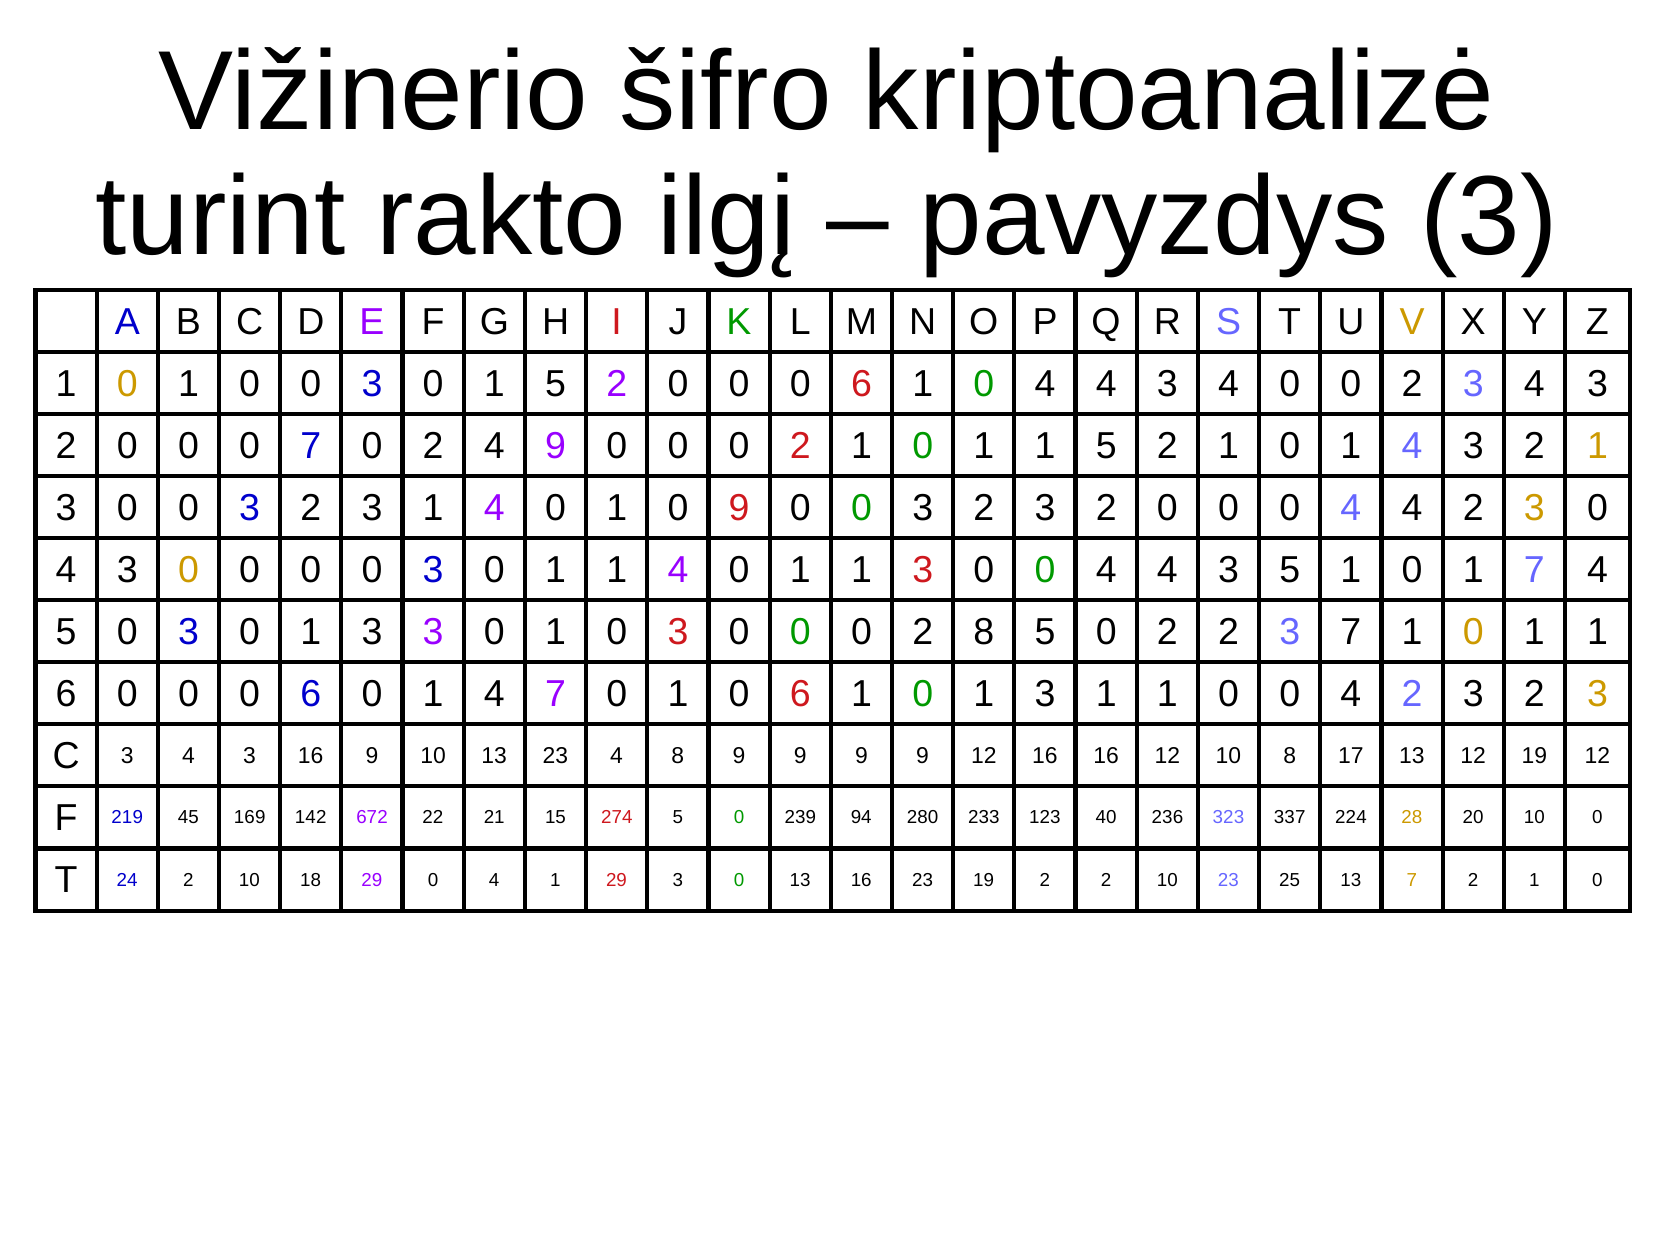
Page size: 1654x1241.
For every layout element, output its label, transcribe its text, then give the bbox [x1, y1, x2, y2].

table_cell 0 [343, 416, 400, 474]
table_cell 0 [527, 478, 584, 536]
table_cell 2 [1445, 851, 1502, 909]
table_cell 23 [1200, 851, 1257, 909]
table_cell 13 [772, 851, 829, 909]
table_cell 3 [160, 602, 217, 660]
table_cell 6 [282, 664, 339, 722]
table_cell 142 [282, 788, 339, 846]
table_cell 0 [772, 602, 829, 660]
table_header G [466, 292, 523, 350]
table_header P [1016, 292, 1073, 350]
table_cell 21 [466, 788, 523, 846]
table_header Y [1506, 292, 1563, 350]
table_cell 274 [588, 788, 645, 846]
table_cell 1 [1384, 602, 1441, 660]
table_cell 7 [1506, 540, 1563, 598]
table_cell 3 [343, 478, 400, 536]
table_cell 2 [38, 416, 95, 474]
table_cell 6 [772, 664, 829, 722]
table_cell 1 [588, 540, 645, 598]
table_cell 672 [343, 788, 400, 846]
table_cell 0 [405, 851, 462, 909]
table_cell 10 [1506, 788, 1563, 846]
table_cell 1 [466, 354, 523, 412]
table_cell 0 [649, 354, 706, 412]
table_cell 0 [99, 478, 156, 536]
table_cell 0 [772, 478, 829, 536]
table_cell 12 [955, 726, 1012, 784]
table_cell 0 [160, 664, 217, 722]
table_cell 0 [1261, 664, 1318, 722]
table_cell 12 [1567, 726, 1628, 784]
table_cell 1 [772, 540, 829, 598]
table_cell 1 [1506, 602, 1563, 660]
table_cell 0 [1016, 540, 1073, 598]
table_cell 0 [221, 354, 278, 412]
table_cell 0 [160, 540, 217, 598]
table_cell 3 [405, 540, 462, 598]
table_cell 0 [1567, 851, 1628, 909]
table_header O [955, 292, 1012, 350]
table_header U [1322, 292, 1379, 350]
table_cell 3 [99, 540, 156, 598]
table_cell 1 [833, 416, 890, 474]
table_cell 7 [282, 416, 339, 474]
table_cell 0 [1567, 478, 1628, 536]
table_cell 0 [1139, 478, 1196, 536]
table_cell 1 [833, 540, 890, 598]
table_cell 3 [221, 726, 278, 784]
table_cell 0 [466, 540, 523, 598]
table_cell 1 [1445, 540, 1502, 598]
table_cell 1 [405, 664, 462, 722]
table_header X [1445, 292, 1502, 350]
table_cell 45 [160, 788, 217, 846]
title Vižinerio šifro kriptoanalizė turint rakto ilgį – pavyzdys (3) [82, 27, 1571, 279]
table_cell 0 [1322, 354, 1379, 412]
table_cell 4 [1384, 416, 1441, 474]
table_cell 280 [894, 788, 951, 846]
table_cell 2 [772, 416, 829, 474]
table_cell 0 [711, 540, 768, 598]
table_header Q [1078, 292, 1135, 350]
table_cell 2 [160, 851, 217, 909]
table_cell 1 [1567, 602, 1628, 660]
table_header T [1261, 292, 1318, 350]
table_cell 0 [1567, 788, 1628, 846]
table_cell 8 [955, 602, 1012, 660]
table_cell T [38, 851, 95, 909]
table_cell 9 [894, 726, 951, 784]
table_cell 4 [1200, 354, 1257, 412]
table_cell 0 [1200, 664, 1257, 722]
table_cell 3 [894, 478, 951, 536]
table_cell 0 [1200, 478, 1257, 536]
table_cell 0 [282, 354, 339, 412]
table_cell 1 [1506, 851, 1563, 909]
table_cell 23 [527, 726, 584, 784]
table_cell 4 [1506, 354, 1563, 412]
table_cell 0 [343, 540, 400, 598]
table_header S [1200, 292, 1257, 350]
table_cell 19 [1506, 726, 1563, 784]
table_cell 3 [649, 851, 706, 909]
table_cell 2 [588, 354, 645, 412]
table_cell 6 [833, 354, 890, 412]
table_header R [1139, 292, 1196, 350]
table_cell 0 [99, 354, 156, 412]
table_cell 1 [405, 478, 462, 536]
table_cell 29 [588, 851, 645, 909]
table_cell 0 [1445, 602, 1502, 660]
table_cell 3 [1445, 416, 1502, 474]
table_cell 3 [1506, 478, 1563, 536]
table_header Z [1567, 292, 1628, 350]
table_cell 4 [588, 726, 645, 784]
table_cell 337 [1261, 788, 1318, 846]
table_cell 40 [1078, 788, 1135, 846]
table_cell 0 [588, 664, 645, 722]
table_cell 1 [1322, 540, 1379, 598]
table_cell 219 [99, 788, 156, 846]
table_cell 3 [343, 602, 400, 660]
table_cell 13 [1384, 726, 1441, 784]
table_cell 4 [466, 851, 523, 909]
table_header D [282, 292, 339, 350]
table_cell 3 [1016, 478, 1073, 536]
table_cell 10 [1139, 851, 1196, 909]
table_cell 5 [527, 354, 584, 412]
table_cell 2 [1506, 416, 1563, 474]
table_cell 0 [649, 478, 706, 536]
table_cell 0 [99, 602, 156, 660]
table_cell 0 [649, 416, 706, 474]
table_cell 0 [160, 478, 217, 536]
table_cell 0 [711, 602, 768, 660]
table_cell 0 [221, 602, 278, 660]
table_cell 0 [1261, 478, 1318, 536]
table_cell 25 [1261, 851, 1318, 909]
table_cell 0 [1078, 602, 1135, 660]
table_cell 1 [955, 416, 1012, 474]
table_cell 4 [1384, 478, 1441, 536]
table_header N [894, 292, 951, 350]
table_cell 0 [1261, 354, 1318, 412]
table_cell 0 [833, 478, 890, 536]
table_cell 9 [343, 726, 400, 784]
table_cell 0 [588, 416, 645, 474]
table_cell 4 [160, 726, 217, 784]
table_cell 0 [160, 416, 217, 474]
table_cell 4 [1078, 354, 1135, 412]
table_cell 3 [1445, 354, 1502, 412]
table_cell 0 [405, 354, 462, 412]
table_cell 233 [955, 788, 1012, 846]
table_cell 1 [955, 664, 1012, 722]
table_cell 10 [1200, 726, 1257, 784]
table_cell 12 [1139, 726, 1196, 784]
table_cell 3 [1016, 664, 1073, 722]
table_cell 0 [99, 416, 156, 474]
table_cell 9 [527, 416, 584, 474]
table_cell 0 [221, 416, 278, 474]
table_cell 9 [833, 726, 890, 784]
table_cell 123 [1016, 788, 1073, 846]
table_cell 1 [527, 540, 584, 598]
table_cell 0 [221, 664, 278, 722]
table_cell 3 [1567, 664, 1628, 722]
table_header A [99, 292, 156, 350]
table_cell 3 [1567, 354, 1628, 412]
table_cell 7 [1384, 851, 1441, 909]
table_cell 2 [1139, 416, 1196, 474]
table_cell 0 [894, 664, 951, 722]
table_cell 23 [894, 851, 951, 909]
table_cell 3 [1200, 540, 1257, 598]
table_cell 29 [343, 851, 400, 909]
table_cell 2 [405, 416, 462, 474]
table_cell 0 [1384, 540, 1441, 598]
table_cell 3 [343, 354, 400, 412]
table_cell 13 [466, 726, 523, 784]
table_cell 5 [1261, 540, 1318, 598]
table_cell 9 [772, 726, 829, 784]
table_cell 0 [711, 354, 768, 412]
table_cell 17 [1322, 726, 1379, 784]
table_cell 4 [1322, 478, 1379, 536]
table_cell 16 [1016, 726, 1073, 784]
table_header J [649, 292, 706, 350]
table_cell 224 [1322, 788, 1379, 846]
table_header [38, 292, 95, 350]
table_cell 2 [894, 602, 951, 660]
table_cell 9 [711, 478, 768, 536]
table_cell 3 [1445, 664, 1502, 722]
table_header M [833, 292, 890, 350]
table_cell 16 [833, 851, 890, 909]
table_cell 4 [466, 478, 523, 536]
table_cell 239 [772, 788, 829, 846]
table_cell 169 [221, 788, 278, 846]
table_cell 3 [221, 478, 278, 536]
table_cell 2 [1139, 602, 1196, 660]
table_cell 94 [833, 788, 890, 846]
table_cell 0 [711, 851, 768, 909]
table_cell 1 [1322, 416, 1379, 474]
table_cell 4 [38, 540, 95, 598]
table_cell 4 [1016, 354, 1073, 412]
table_cell 4 [1139, 540, 1196, 598]
table_cell 5 [38, 602, 95, 660]
table_cell 22 [405, 788, 462, 846]
table_cell C [38, 726, 95, 784]
table_cell 0 [99, 664, 156, 722]
table_cell 236 [1139, 788, 1196, 846]
table_cell 0 [711, 416, 768, 474]
table_cell 0 [711, 664, 768, 722]
table_cell 8 [649, 726, 706, 784]
table_cell 4 [466, 416, 523, 474]
table_cell 3 [1139, 354, 1196, 412]
table_cell 1 [894, 354, 951, 412]
table_cell 4 [649, 540, 706, 598]
table_cell 16 [1078, 726, 1135, 784]
table_cell 24 [99, 851, 156, 909]
table_cell 0 [282, 540, 339, 598]
table_cell 10 [221, 851, 278, 909]
table_cell 4 [1322, 664, 1379, 722]
table_cell 1 [160, 354, 217, 412]
table_cell 0 [466, 602, 523, 660]
table_header L [772, 292, 829, 350]
table_cell 2 [1078, 851, 1135, 909]
table_cell 1 [588, 478, 645, 536]
table_cell 0 [343, 664, 400, 722]
table_header V [1384, 292, 1441, 350]
table_cell 0 [772, 354, 829, 412]
table_header F [405, 292, 462, 350]
table_cell 2 [1445, 478, 1502, 536]
table_cell 15 [527, 788, 584, 846]
table_cell 4 [1078, 540, 1135, 598]
table_cell 1 [1078, 664, 1135, 722]
table_cell 1 [833, 664, 890, 722]
table_cell 3 [649, 602, 706, 660]
table_cell 2 [1200, 602, 1257, 660]
table_cell 0 [221, 540, 278, 598]
table_cell 6 [38, 664, 95, 722]
table_cell 13 [1322, 851, 1379, 909]
table_cell 0 [833, 602, 890, 660]
table_header K [711, 292, 768, 350]
table_cell 1 [1200, 416, 1257, 474]
table_cell 1 [1016, 416, 1073, 474]
table_header C [221, 292, 278, 350]
table_cell 5 [649, 788, 706, 846]
table_cell 28 [1384, 788, 1441, 846]
table_cell 3 [99, 726, 156, 784]
table_cell 5 [1078, 416, 1135, 474]
table_header I [588, 292, 645, 350]
table_cell 1 [1567, 416, 1628, 474]
table_cell 2 [282, 478, 339, 536]
table_cell 3 [405, 602, 462, 660]
table_cell 0 [711, 788, 768, 846]
table_cell 4 [466, 664, 523, 722]
table_cell 1 [38, 354, 95, 412]
table_cell 2 [1016, 851, 1073, 909]
table_cell 3 [894, 540, 951, 598]
table_cell 5 [1016, 602, 1073, 660]
table_cell 3 [1261, 602, 1318, 660]
table_cell 9 [711, 726, 768, 784]
table_cell 1 [1139, 664, 1196, 722]
table_cell 3 [38, 478, 95, 536]
table_header B [160, 292, 217, 350]
table_cell 1 [527, 851, 584, 909]
table_cell 12 [1445, 726, 1502, 784]
table_cell 323 [1200, 788, 1257, 846]
table_cell 2 [1384, 354, 1441, 412]
table_header E [343, 292, 400, 350]
table_cell 4 [1567, 540, 1628, 598]
table_cell 0 [955, 540, 1012, 598]
table_header H [527, 292, 584, 350]
table_cell 0 [955, 354, 1012, 412]
table_cell 18 [282, 851, 339, 909]
table_cell 2 [1384, 664, 1441, 722]
table_cell 7 [1322, 602, 1379, 660]
table_cell 1 [527, 602, 584, 660]
table_cell 8 [1261, 726, 1318, 784]
table_cell 2 [1078, 478, 1135, 536]
table_cell 0 [588, 602, 645, 660]
table_cell 2 [955, 478, 1012, 536]
table_cell 19 [955, 851, 1012, 909]
table_cell 0 [1261, 416, 1318, 474]
table_cell 16 [282, 726, 339, 784]
table_cell 1 [649, 664, 706, 722]
table_cell 10 [405, 726, 462, 784]
table_cell 0 [894, 416, 951, 474]
table_cell 7 [527, 664, 584, 722]
table_cell 1 [282, 602, 339, 660]
table_cell F [38, 788, 95, 846]
table_cell 20 [1445, 788, 1502, 846]
table_cell 2 [1506, 664, 1563, 722]
